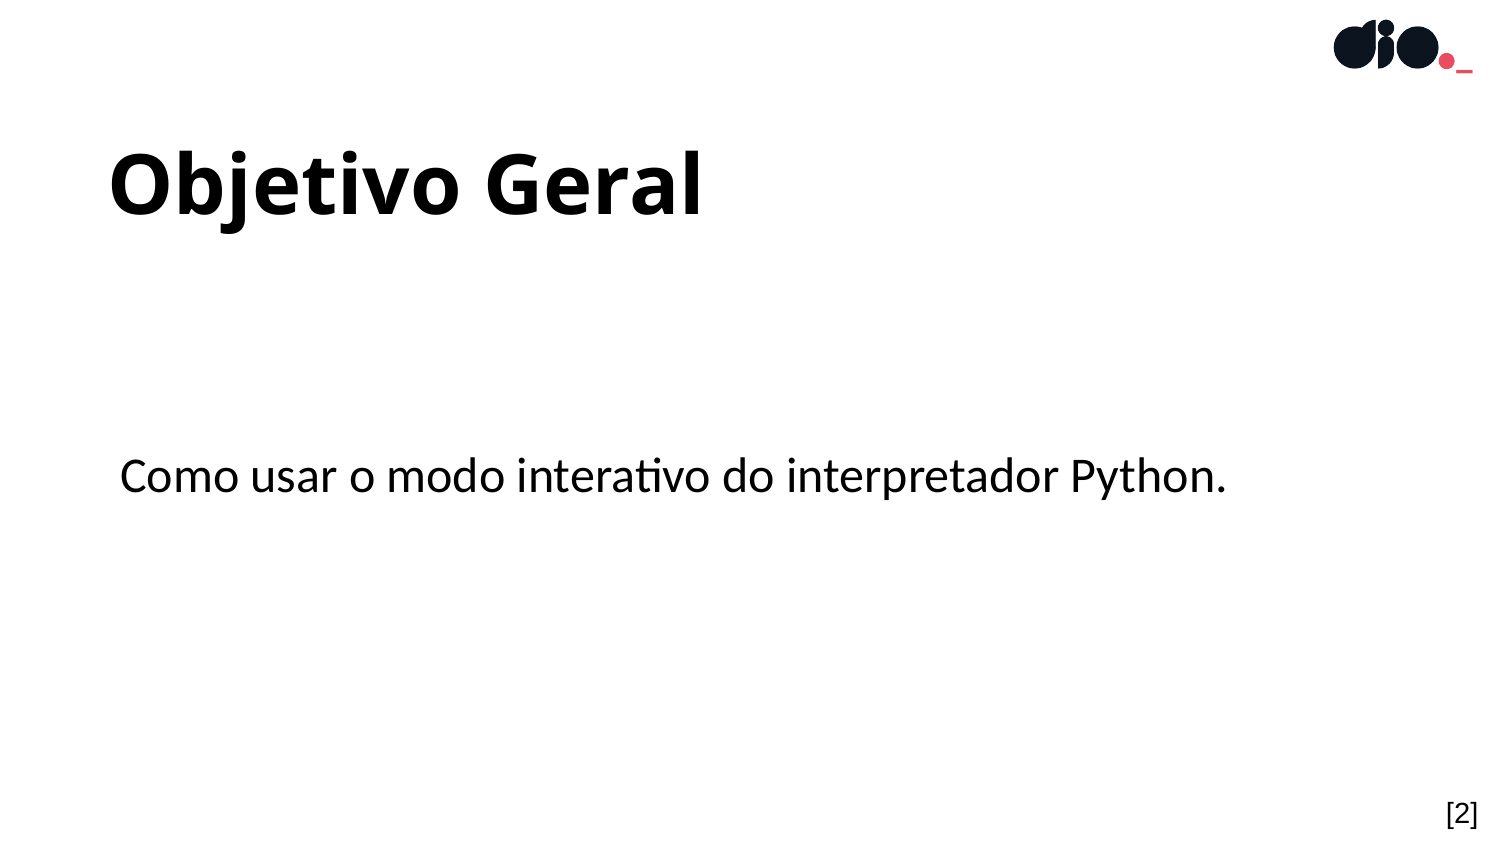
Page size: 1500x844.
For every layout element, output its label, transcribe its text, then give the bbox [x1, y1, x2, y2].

text_box Objetivo Geral [92, 104, 1408, 243]
text_box Como usar o modo interativo do interpretador Python. [92, 304, 1408, 641]
picture [1333, 19, 1473, 74]
slide_number [<número>] [1403, 779, 1494, 844]
